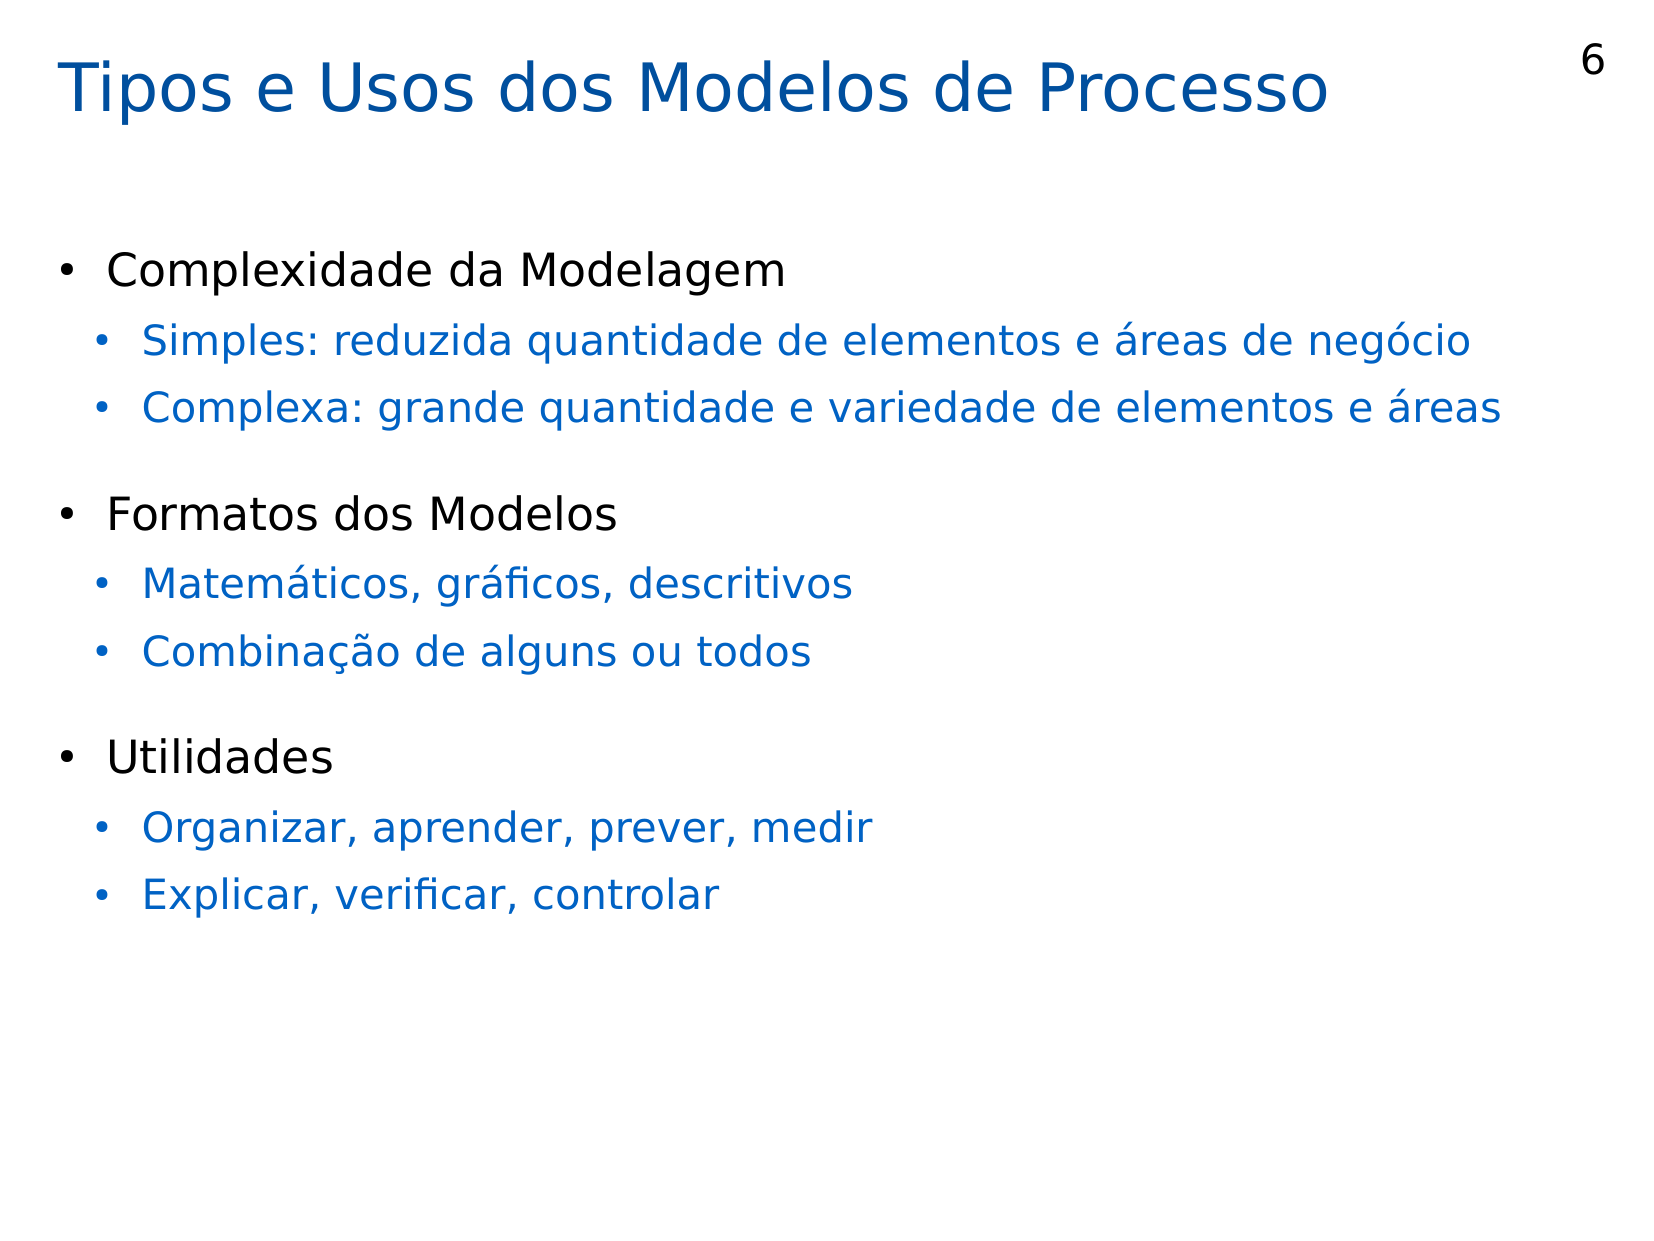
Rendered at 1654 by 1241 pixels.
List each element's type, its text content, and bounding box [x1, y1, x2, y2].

list Complexidade da Modelagem Simples: reduzida quantidade de elementos e áreas de negócio Complexa: grande quantidade e variedade de elementos e áreas Formatos dos Modelos Matemáticos, gráficos, descritivos Combinação de alguns ou todos Utilidades Organizar, aprender, prever, medir Explicar, verificar, controlar [59, 236, 1595, 1211]
title Tipos e Usos dos Modelos de Processo [59, 29, 1506, 148]
